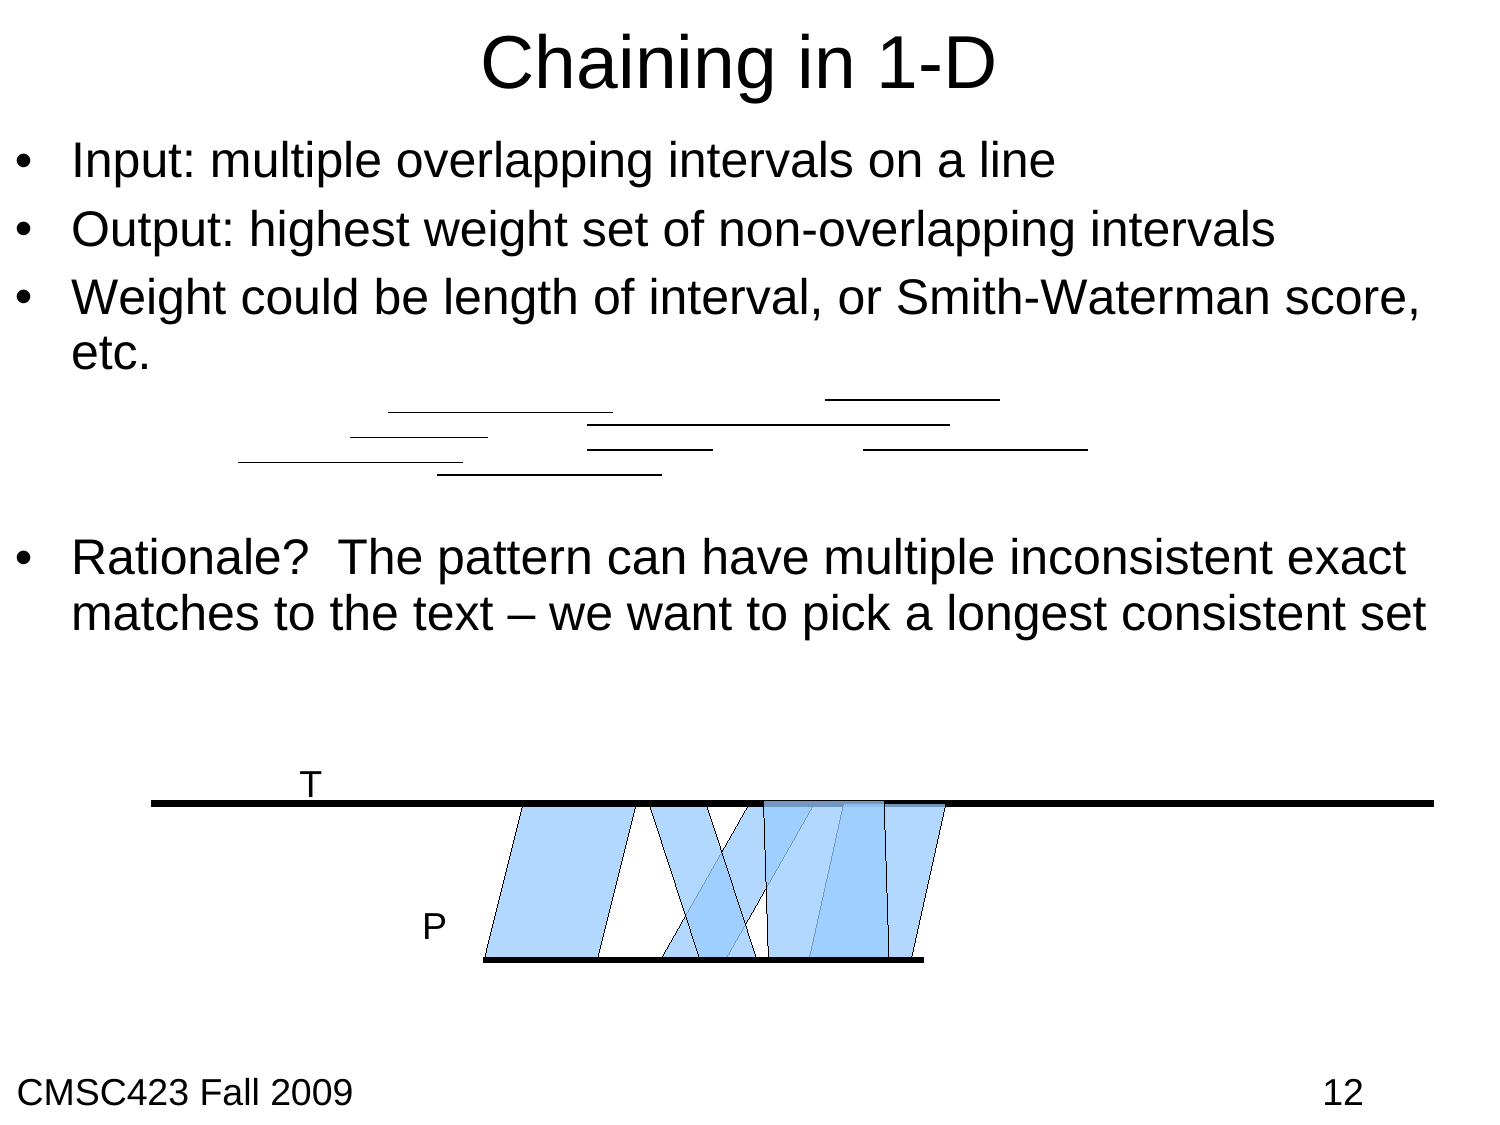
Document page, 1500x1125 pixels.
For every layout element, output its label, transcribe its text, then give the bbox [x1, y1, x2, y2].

list Input: multiple overlapping intervals on a line Output: highest weight set of non-overlapping intervals Weight could be length of interval, or Smith-Waterman score, etc. Rationale? The pattern can have multiple inconsistent exact matches to the text – we want to pick a longest consistent set [0, 124, 1500, 1125]
text_box [484, 806, 636, 958]
text_box P [407, 894, 475, 955]
title Chaining in 1-D [0, 12, 1500, 113]
text_box [650, 800, 946, 958]
text_box T [284, 752, 338, 813]
